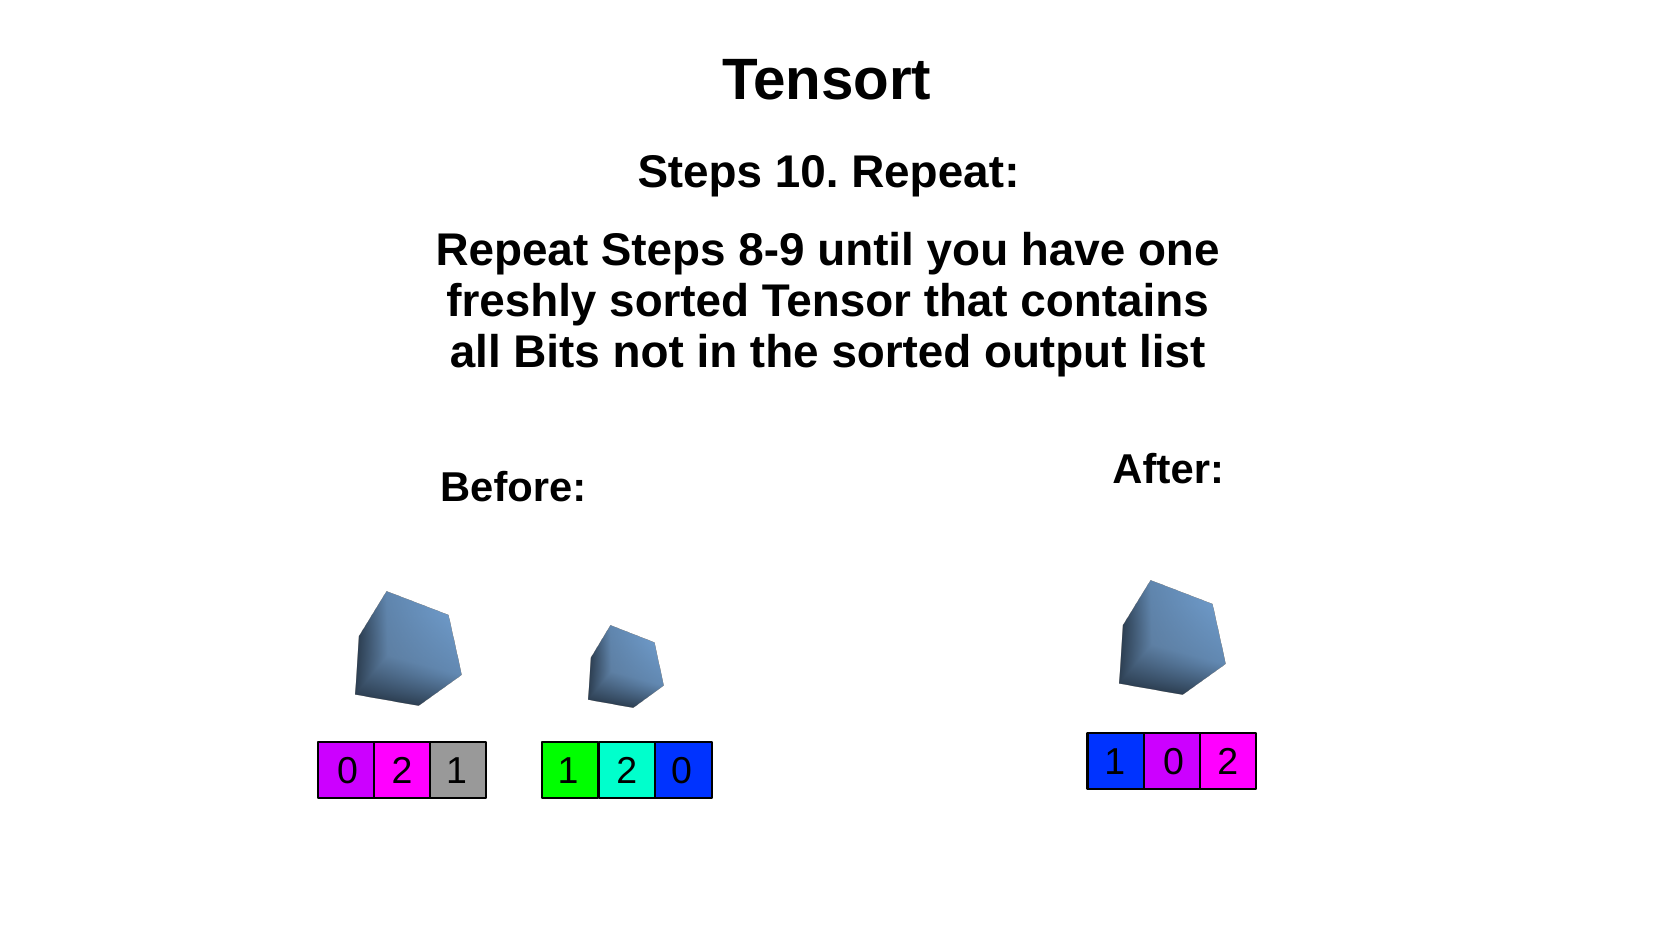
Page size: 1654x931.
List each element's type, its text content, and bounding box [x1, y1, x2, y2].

text_box 1 [542, 742, 600, 800]
text_box [373, 741, 487, 799]
text_box 2 [601, 741, 658, 799]
text_box 2 [1202, 733, 1260, 791]
title Tensort [82, 2, 1571, 158]
text_box After: [1024, 412, 1313, 526]
text_box [317, 741, 322, 799]
text_box 1 [1089, 732, 1146, 790]
text_box Repeat Steps 8-9 until you have one freshly sorted Tensor that contains all Bits not in the sorted output list [305, 216, 1351, 385]
text_box 2 [376, 742, 434, 800]
text_box 0 [656, 742, 713, 800]
text_box 1 [431, 742, 488, 799]
text_box Steps 10. Repeat: [622, 138, 1518, 257]
text_box [1199, 732, 1257, 790]
text_box 0 [322, 741, 373, 799]
text_box 0 [1148, 732, 1199, 790]
subtitle Before: [369, 430, 658, 543]
